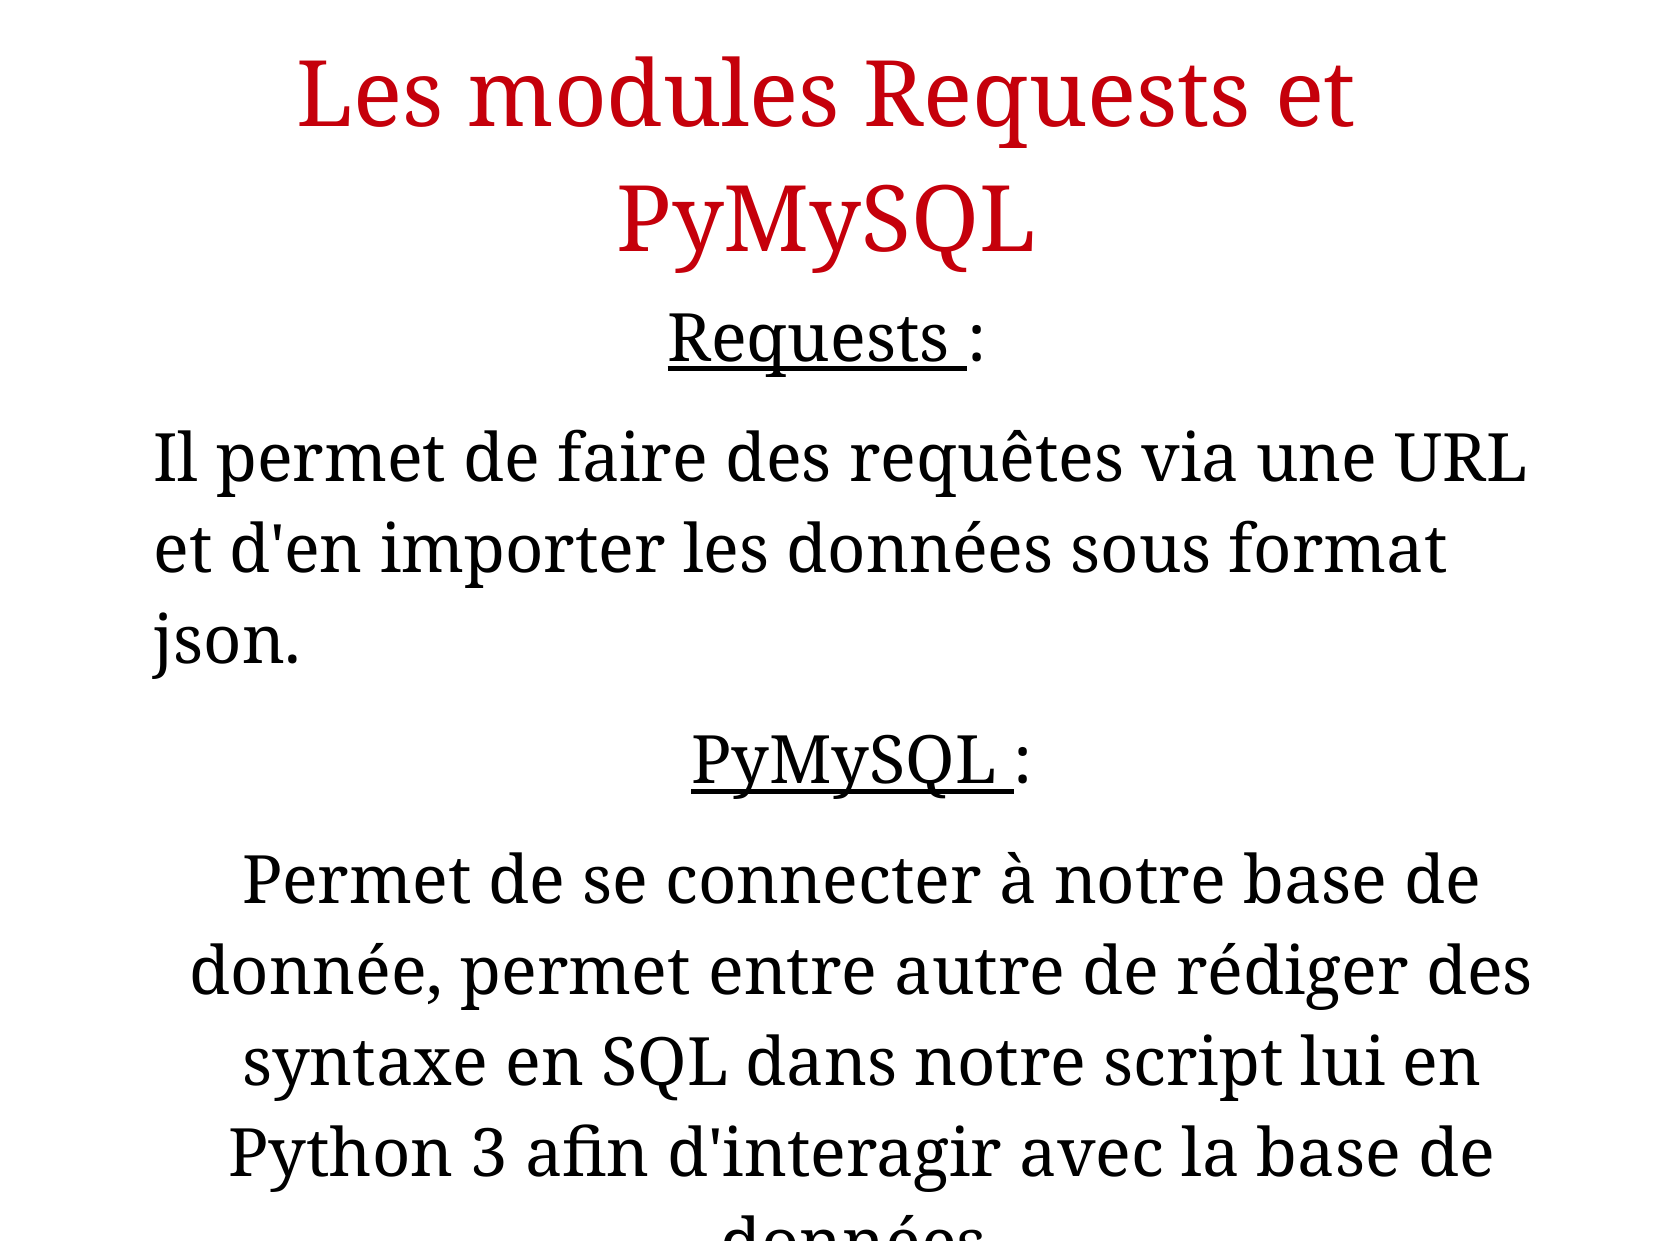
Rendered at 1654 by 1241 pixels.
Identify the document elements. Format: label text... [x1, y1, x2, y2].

list Requests : Il permet de faire des requêtes via une URL et d'en importer les données sous format json. PyMySQL : Permet de se connecter à notre base de donnée, permet entre autre de rédiger des syntaxe en SQL dans notre script lui en Python 3 afin d'interagir avec la base de données. [82, 290, 1571, 1109]
title Les modules Requests et PyMySQL [82, 49, 1571, 257]
